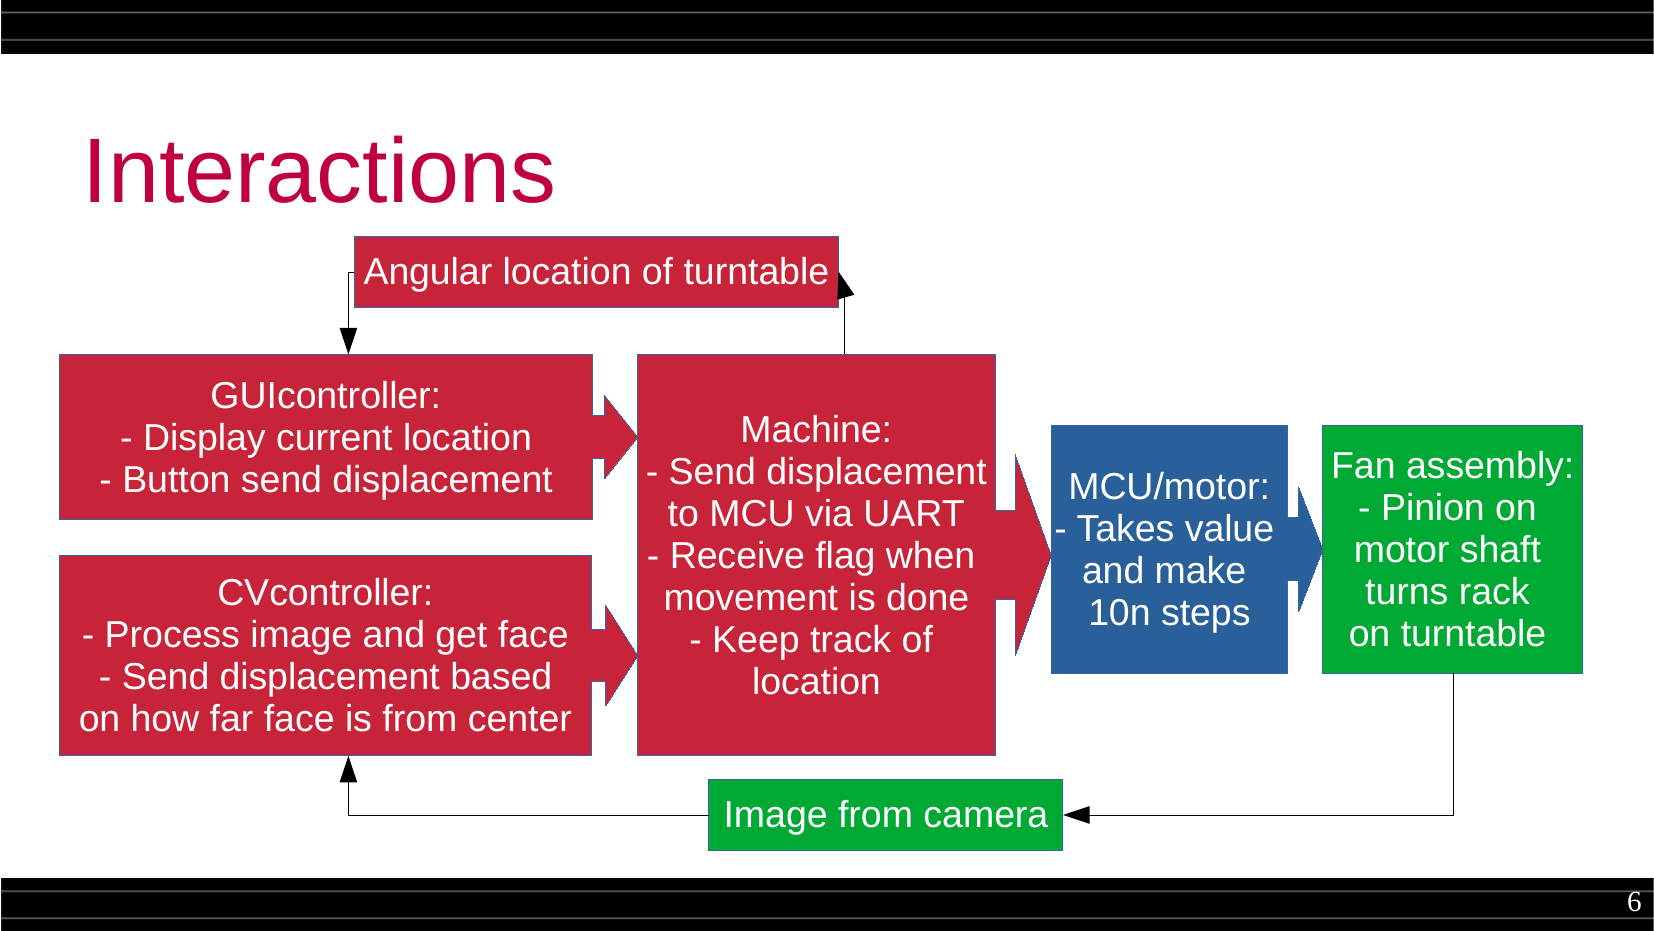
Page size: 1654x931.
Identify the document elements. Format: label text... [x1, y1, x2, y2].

text_box Machine: - Send displacement to MCU via UART - Receive flag when movement is done - Keep track of location [637, 354, 1051, 756]
picture [1, 878, 1654, 931]
picture [1, 0, 1654, 54]
text_box CVcontroller: - Process image and get face - Send displacement based on how far face is from center [59, 555, 637, 756]
text_box GUIcontroller: - Display current location - Button send displacement [59, 354, 637, 520]
text_box Image from camera [708, 779, 1063, 851]
text_box MCU/motor: - Takes value and make 10n steps [1051, 425, 1322, 674]
title Interactions [82, 92, 1571, 249]
text_box Fan assembly: - Pinion on motor shaft turns rack on turntable [1322, 425, 1583, 674]
text_box Angular location of turntable [354, 236, 839, 308]
